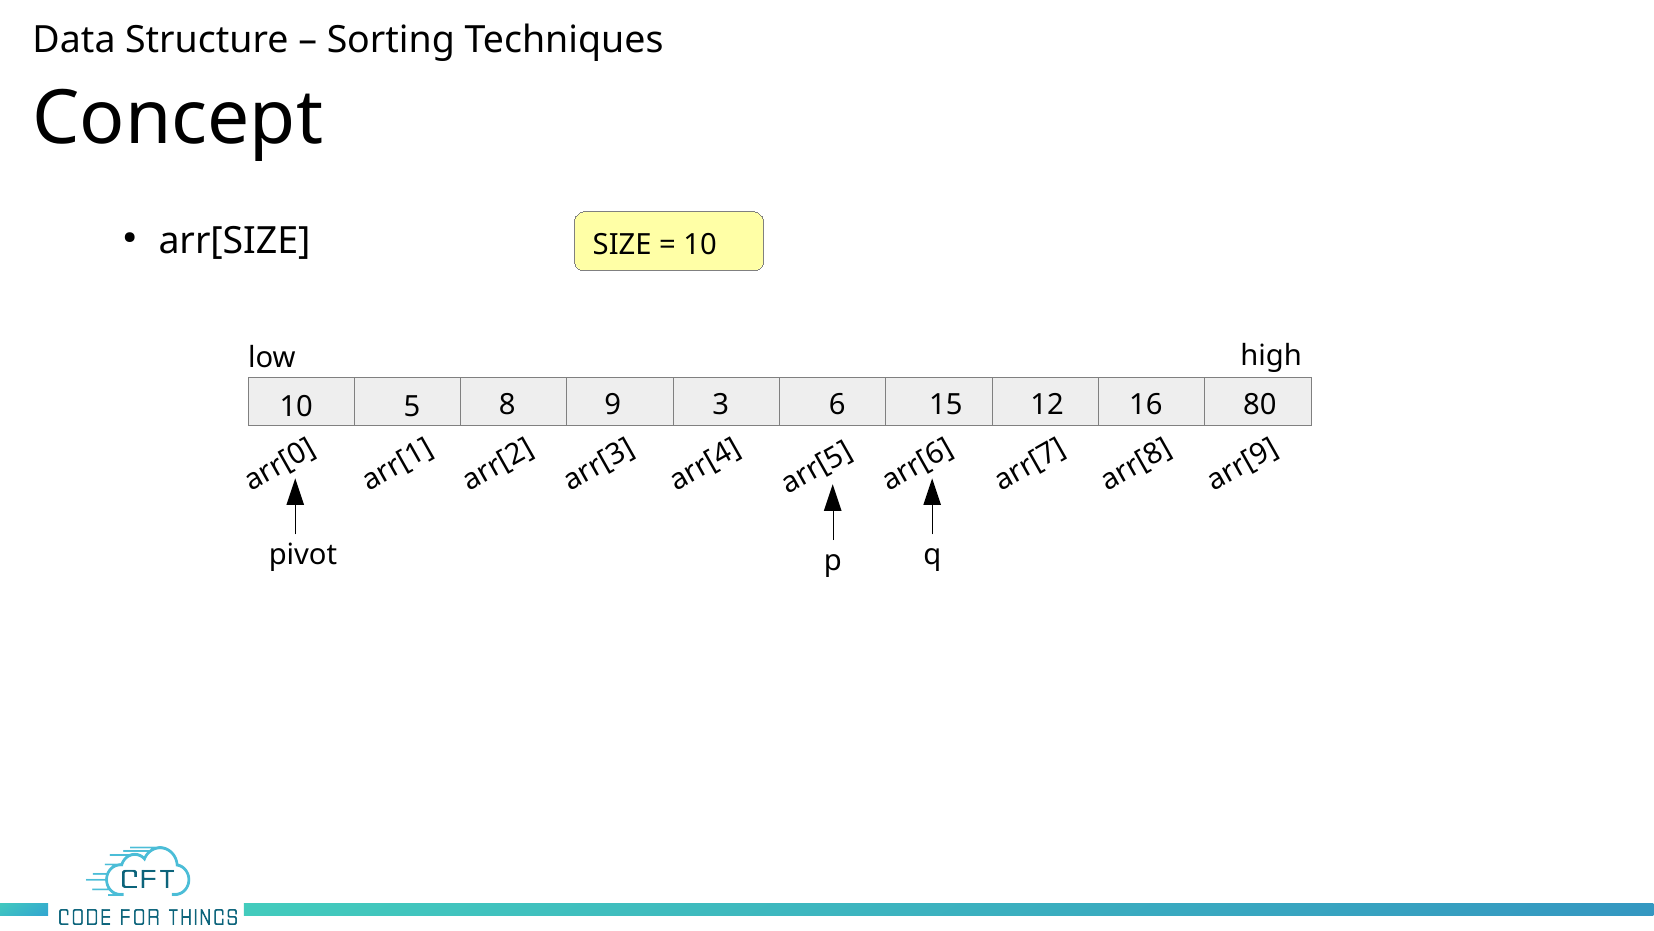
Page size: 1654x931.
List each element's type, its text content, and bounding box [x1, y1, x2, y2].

text_box [551, 377, 589, 426]
title Data Structure – Sorting Techniques Concept [32, 12, 1184, 166]
text_box 3 [690, 376, 762, 426]
text_box 80 [1228, 377, 1296, 426]
text_box 6 [814, 376, 863, 426]
text_box pivot [253, 525, 358, 575]
text_box [762, 377, 814, 426]
text_box 10 [264, 378, 332, 428]
text_box arr[4] [647, 411, 786, 517]
text_box SIZE = 10 [577, 215, 758, 265]
text_box low [233, 328, 337, 378]
text_box arr[8] [1079, 401, 1213, 517]
picture [59, 846, 237, 925]
text_box [863, 377, 914, 426]
text_box [1296, 377, 1312, 426]
text_box arr[SIZE] [108, 205, 353, 272]
text_box [1083, 377, 1114, 426]
text_box [574, 211, 764, 271]
text_box arr[5] [756, 404, 898, 520]
text_box p [809, 531, 858, 581]
text_box 8 [484, 376, 551, 426]
text_box arr[7] [971, 404, 1111, 517]
text_box [1182, 377, 1228, 426]
text_box 12 [1015, 376, 1083, 426]
text_box high [1225, 327, 1329, 377]
text_box q [908, 525, 957, 575]
text_box 5 [388, 377, 438, 428]
text_box [438, 377, 484, 426]
text_box 16 [1114, 376, 1182, 426]
text_box 15 [914, 376, 982, 426]
text_box arr[0] [218, 403, 360, 517]
text_box arr[9] [1181, 405, 1323, 517]
text_box arr[3] [537, 413, 680, 517]
text_box [982, 377, 1015, 426]
text_box [657, 377, 690, 426]
text_box arr[6] [863, 424, 999, 517]
text_box arr[1] [336, 401, 473, 517]
text_box [248, 378, 264, 426]
text_box arr[2] [437, 404, 574, 517]
text_box 9 [589, 376, 657, 426]
text_box [332, 377, 388, 426]
